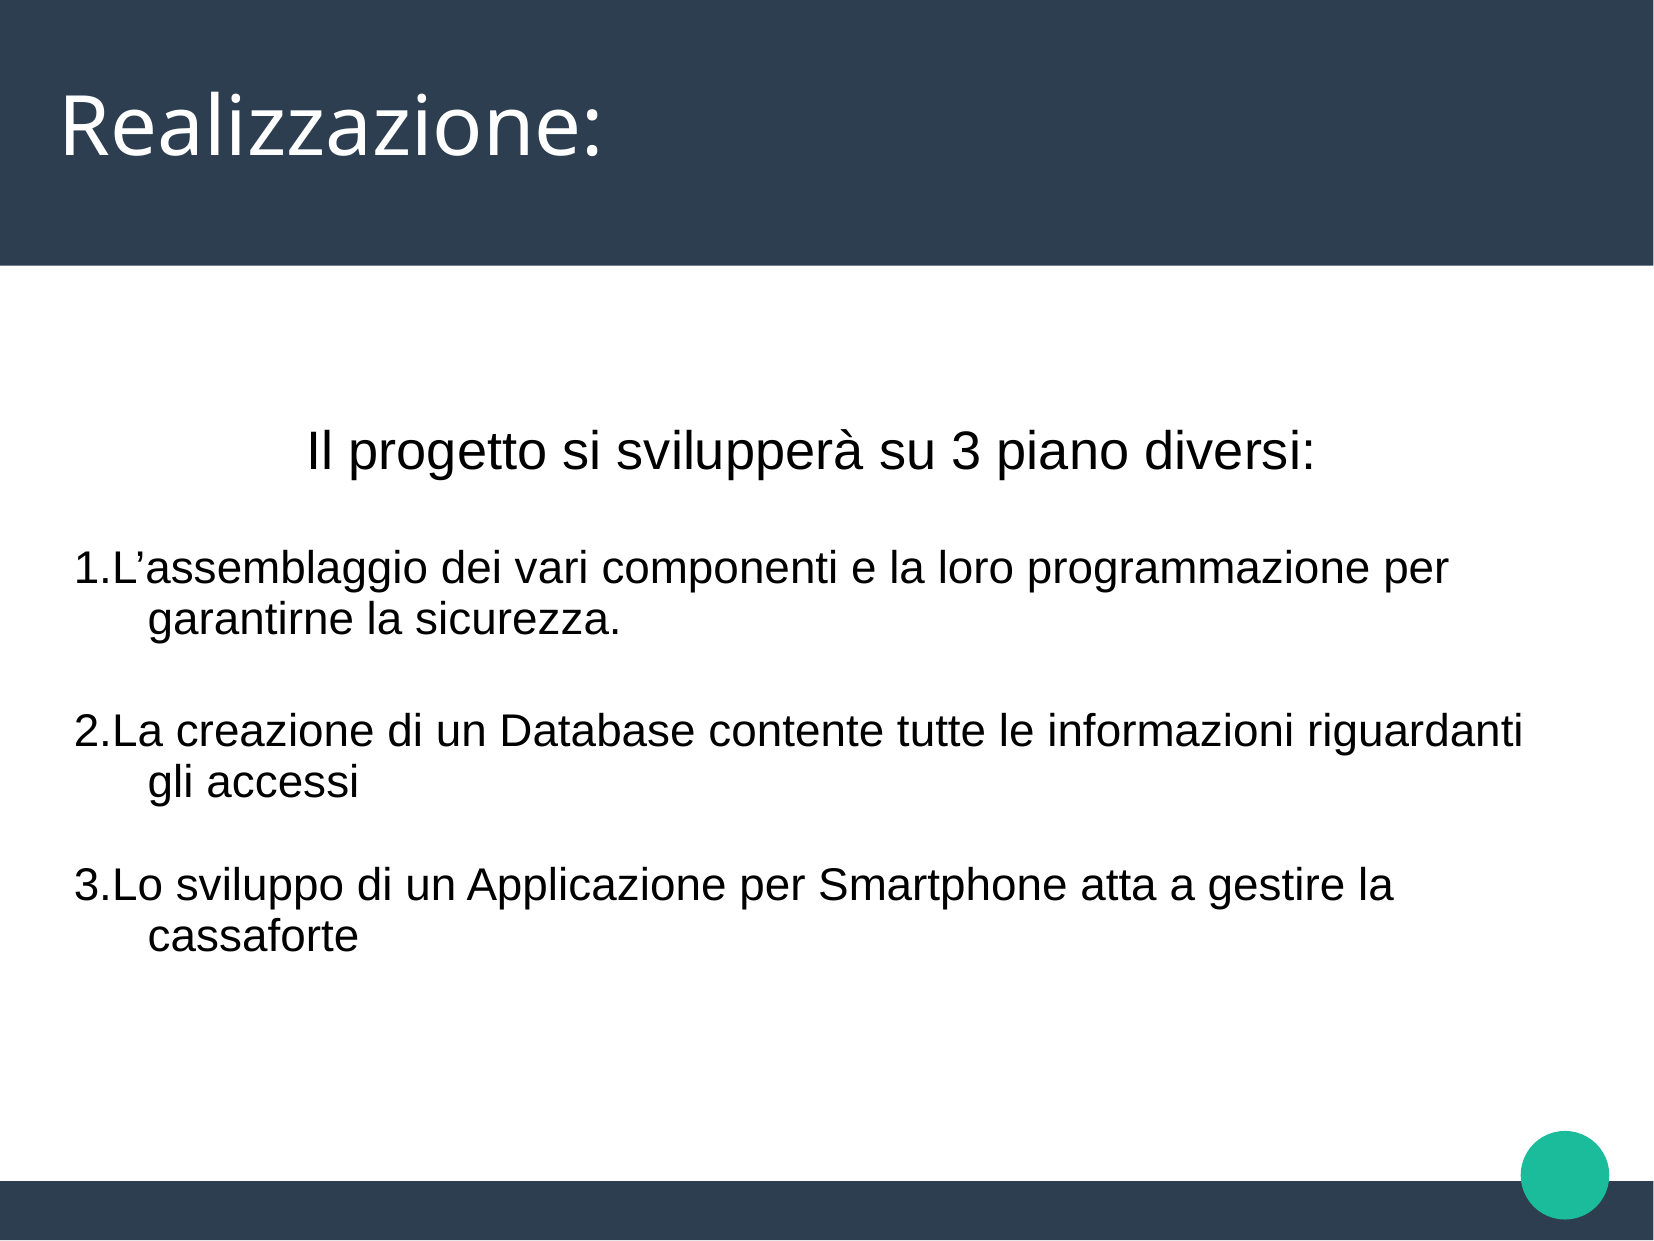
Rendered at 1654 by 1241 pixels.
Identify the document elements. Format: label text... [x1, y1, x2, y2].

text_box Il progetto si svilupperà su 3 piano diversi: L’assemblaggio dei vari componenti e la loro programmazione per garantirne la sicurezza. La creazione di un Database contente tutte le informazioni riguardanti gli accessi Lo sviluppo di un Applicazione per Smartphone atta a gestire la cassaforte [59, 413, 1565, 1079]
subtitle Realizzazione: [59, 29, 975, 217]
